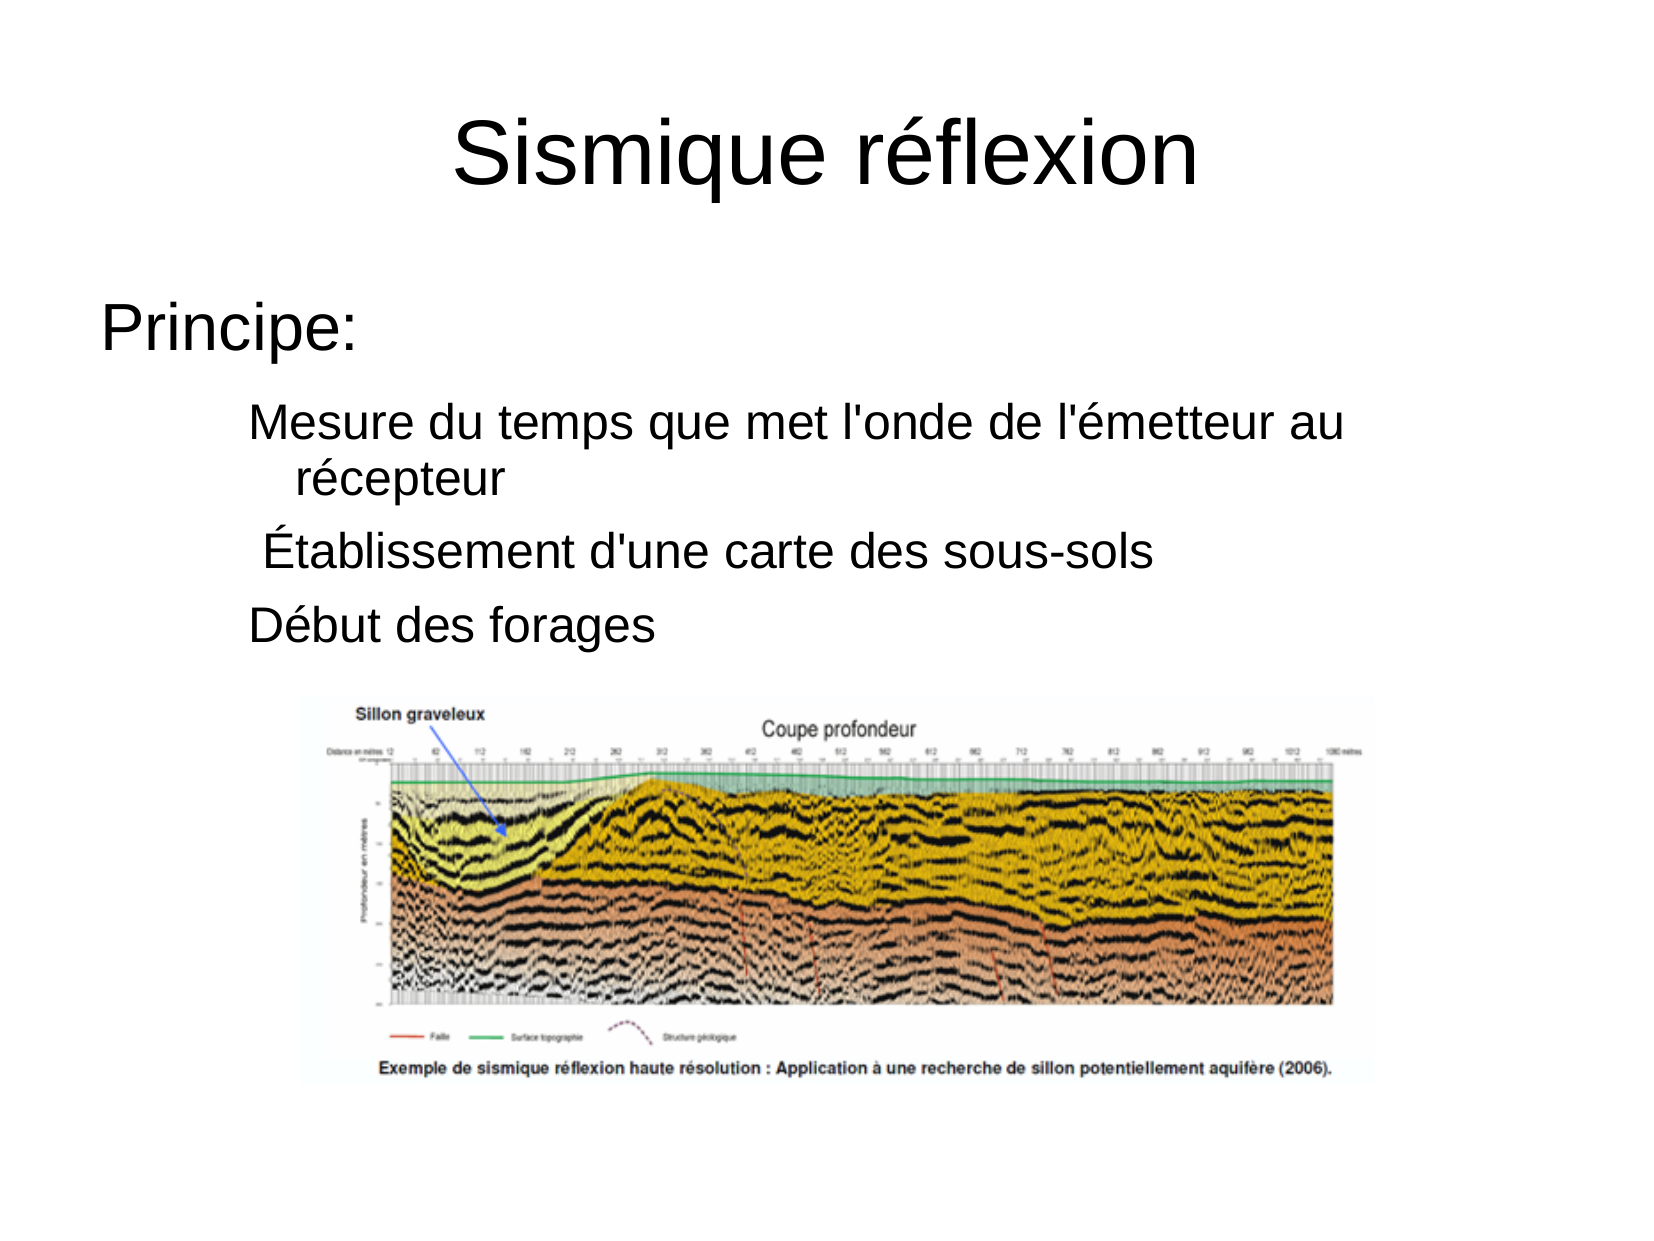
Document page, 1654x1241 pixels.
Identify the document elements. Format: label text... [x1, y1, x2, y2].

list Principe: Mesure du temps que met l'onde de l'émetteur au récepteur Établissement d'une carte des sous-sols Début des forages [82, 290, 1571, 1094]
picture [265, 679, 1447, 1152]
title Sismique réflexion [82, 56, 1571, 250]
